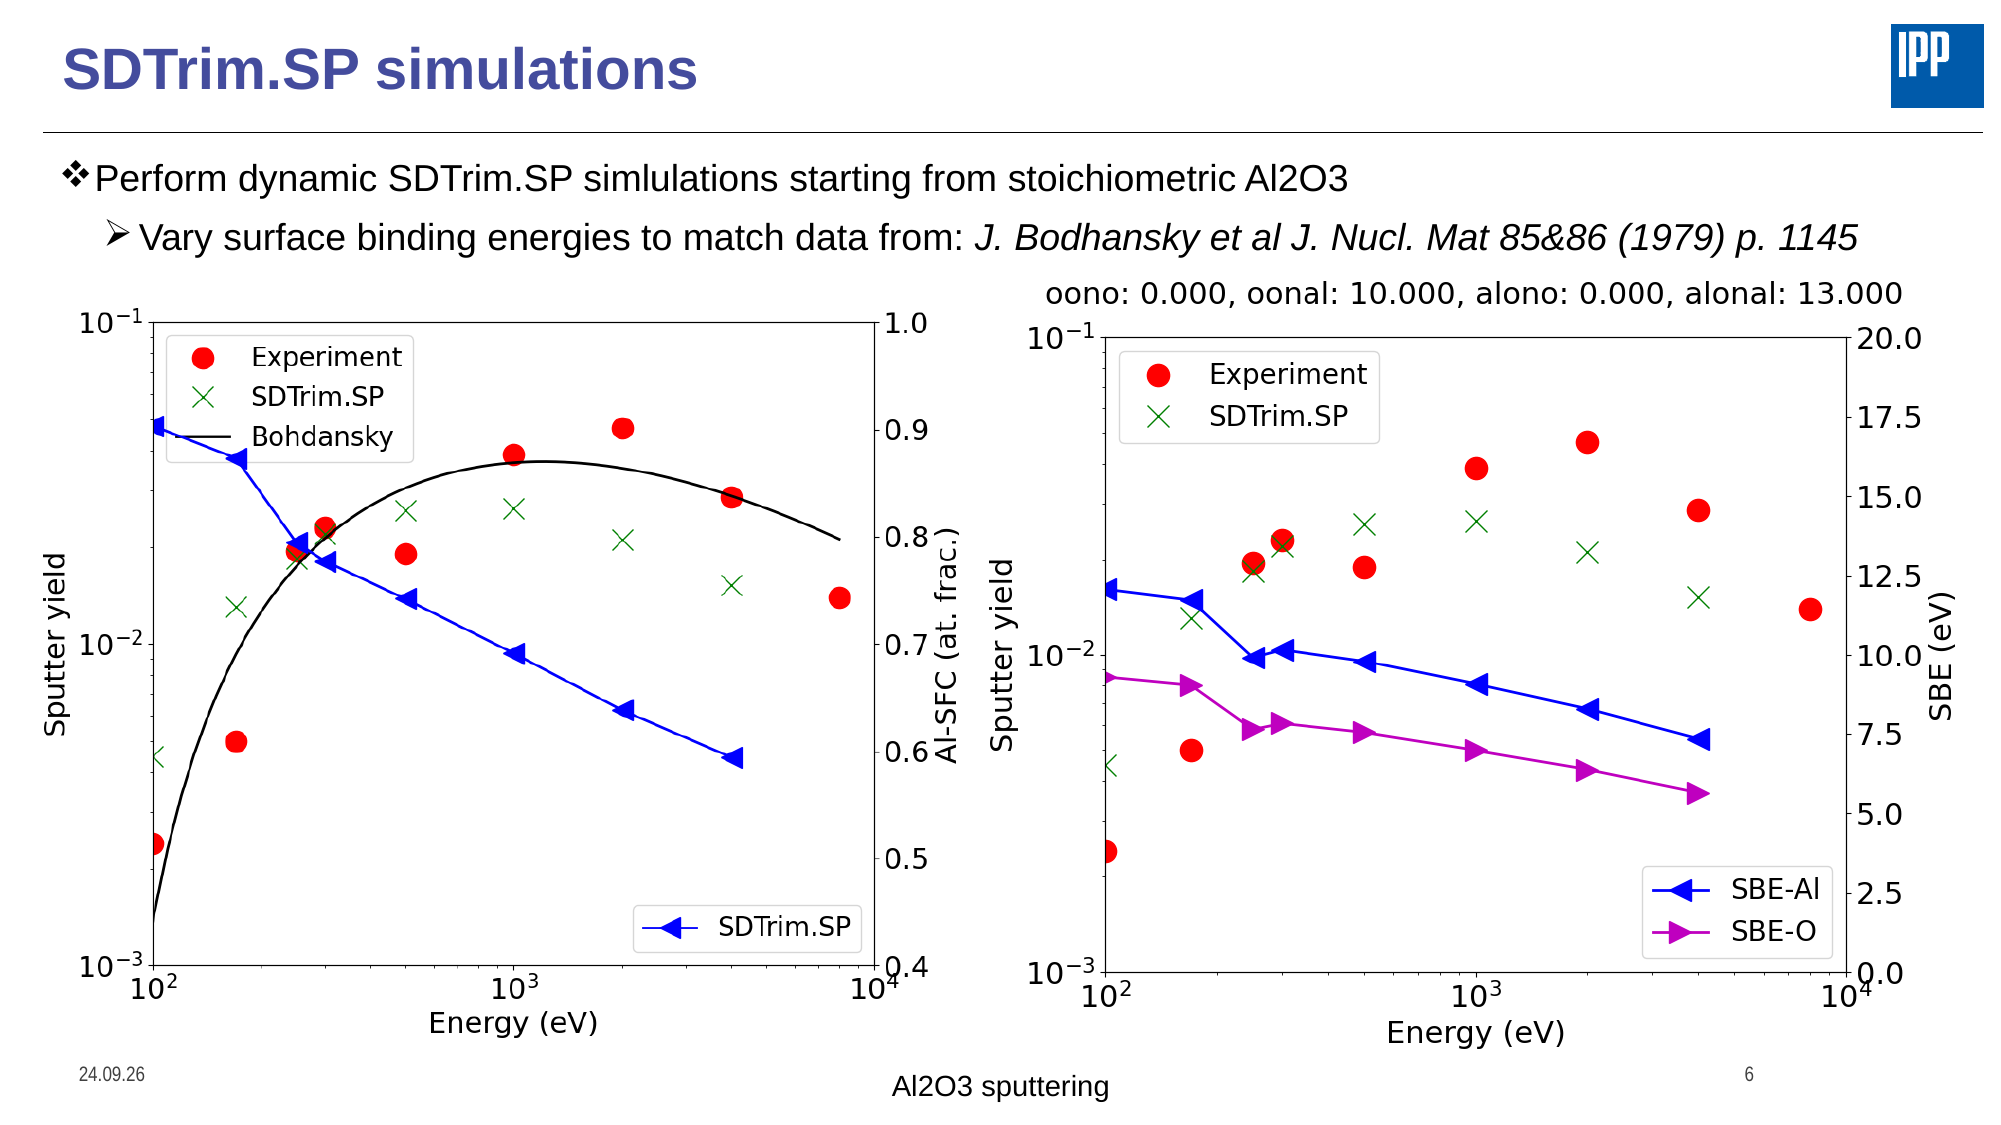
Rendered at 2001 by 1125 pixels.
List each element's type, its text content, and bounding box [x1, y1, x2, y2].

text_box SDTrim.SP simulations [47, 29, 744, 110]
picture [29, 265, 1972, 1063]
text_box Perform dynamic SDTrim.SP simlulations starting from stoichiometric Al2O3 [44, 149, 1365, 207]
text_box Vary surface binding energies to match data from: J. Bodhansky et al J. Nucl. Mat 85&86 (1979) p. 1145 [88, 208, 1874, 266]
